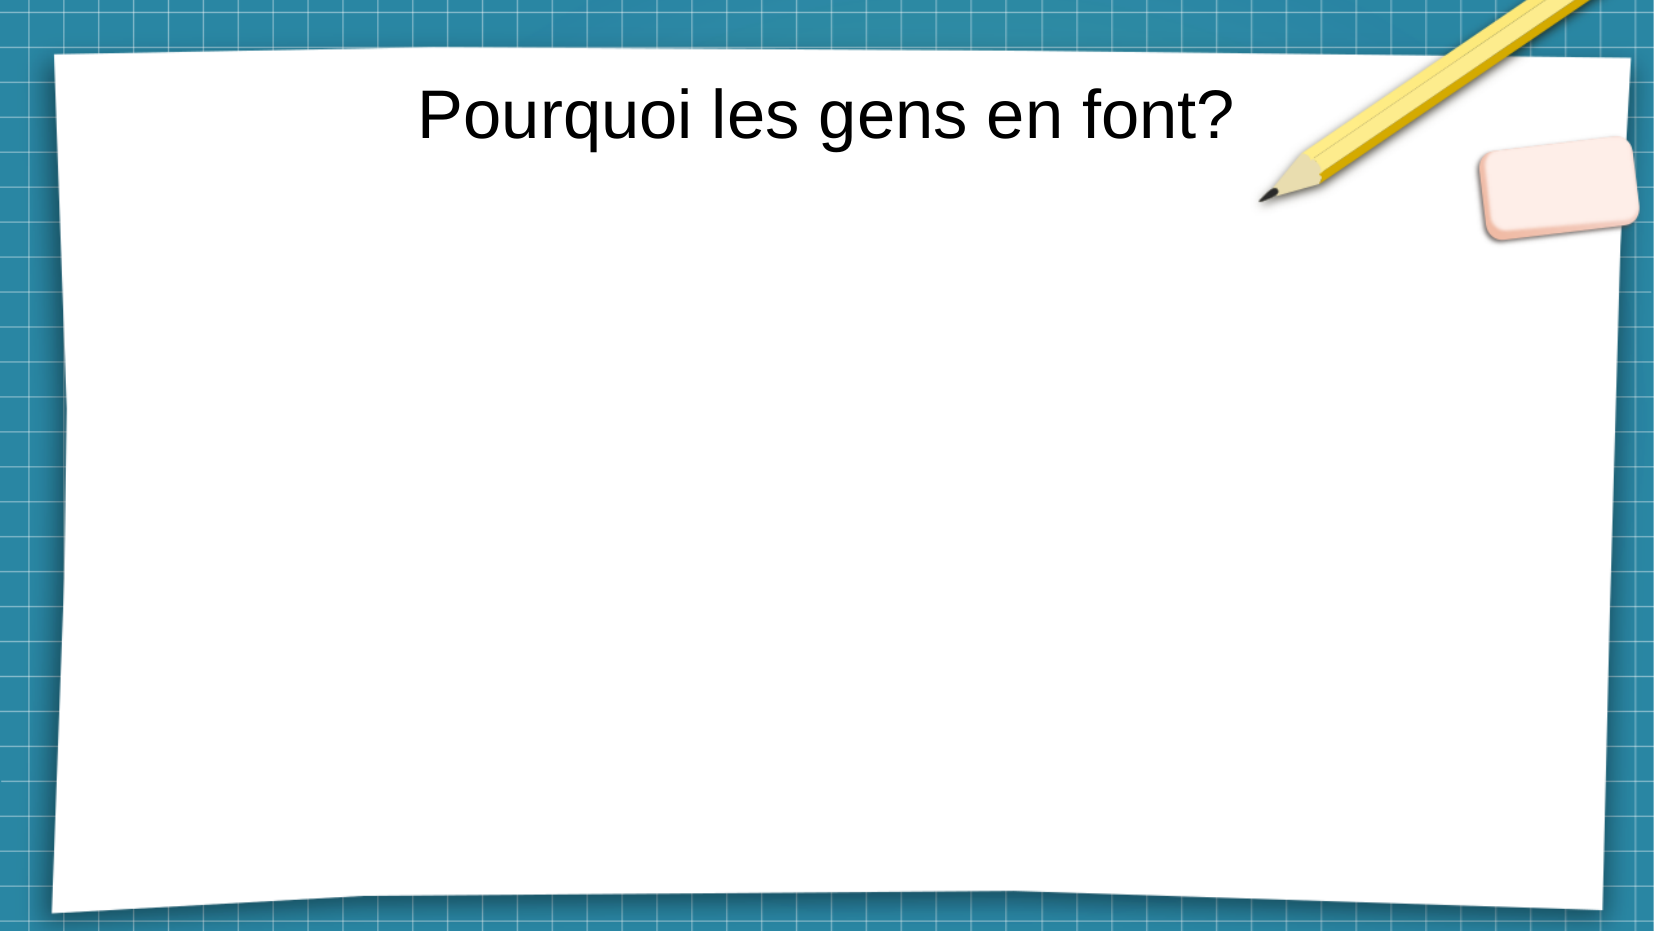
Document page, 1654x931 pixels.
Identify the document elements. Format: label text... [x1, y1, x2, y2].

title Pourquoi les gens en font? [82, 36, 1571, 193]
picture [0, 0, 1654, 931]
